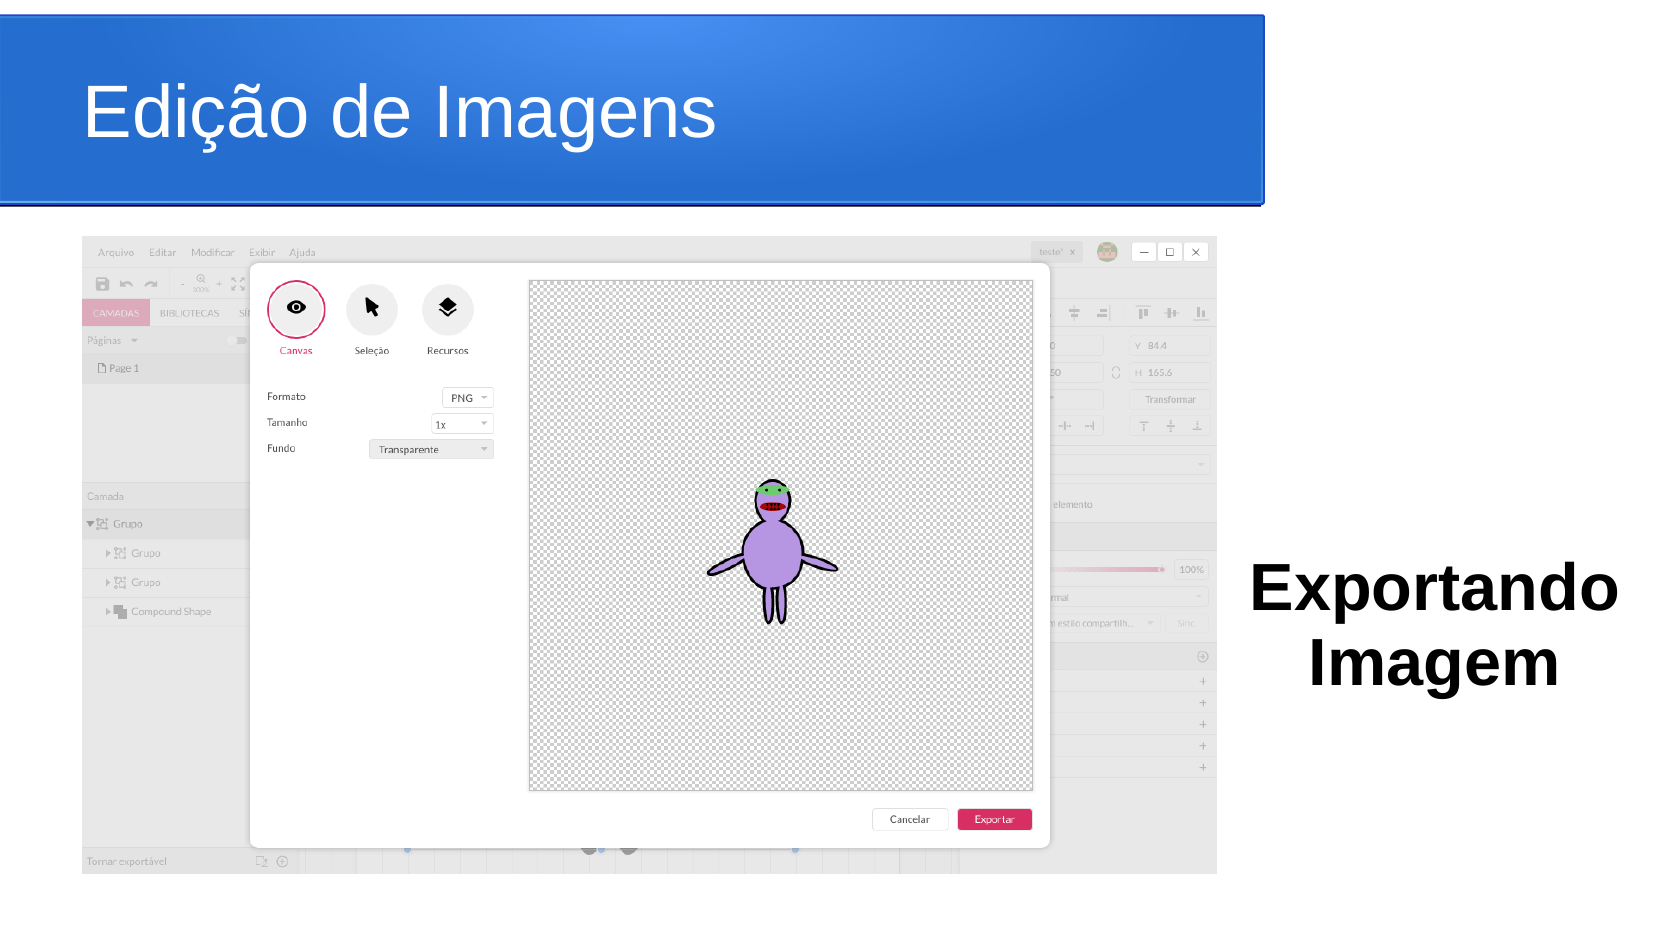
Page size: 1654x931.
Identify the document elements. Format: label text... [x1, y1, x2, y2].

title Edição de Imagens [82, 35, 1235, 189]
picture [82, 236, 1217, 875]
subtitle Exportando Imagem [1217, 513, 1654, 737]
